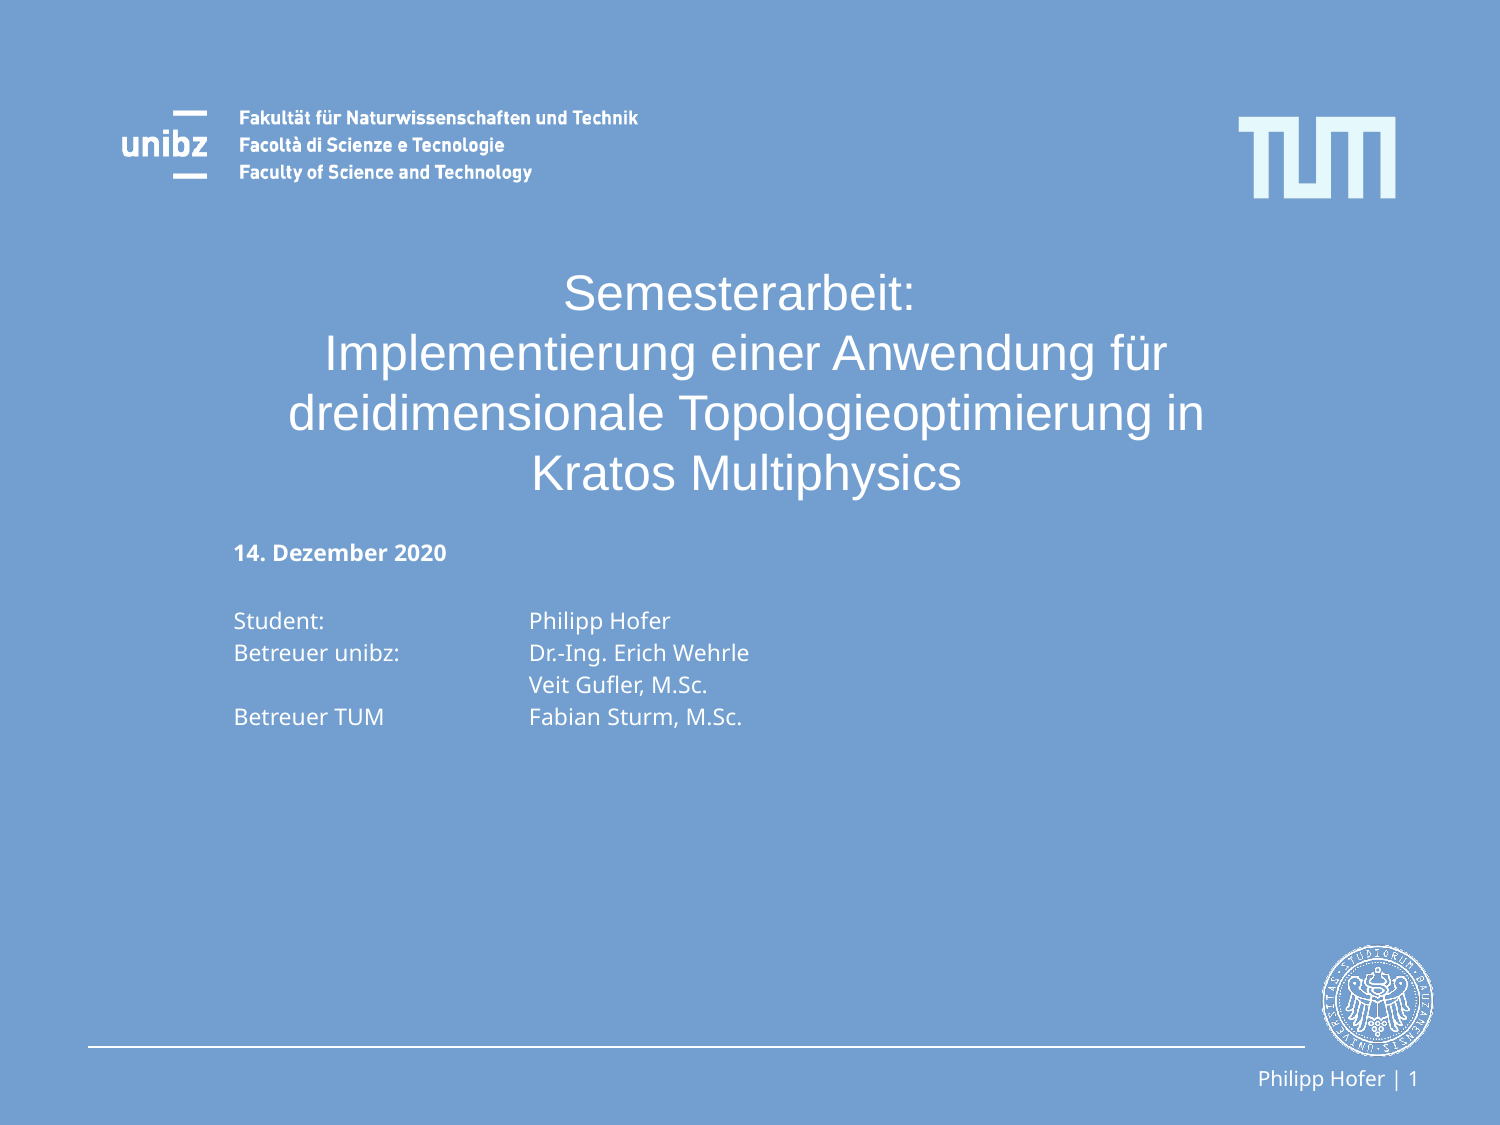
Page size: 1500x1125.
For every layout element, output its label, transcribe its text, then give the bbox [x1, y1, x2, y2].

picture [1315, 1076, 1321, 1085]
picture [1333, 1079, 1341, 1085]
picture [88, 76, 672, 213]
picture [1348, 1076, 1355, 1085]
picture [1302, 1076, 1308, 1085]
picture [1293, 916, 1462, 1085]
text_box 14. Dezember 2020 [218, 531, 520, 575]
text_box Student: Philipp Hofer Betreuer unibz: Dr.-Ing. Erich Wehrle Veit Gufler, M.Sc. Betreuer TUM Fabian Sturm, M.Sc. [218, 598, 975, 787]
text_box Semesterarbeit: Implementierung einer Anwendung für dreidimensionale Topologieoptimierung in Kratos Multiphysics [218, 208, 1276, 508]
